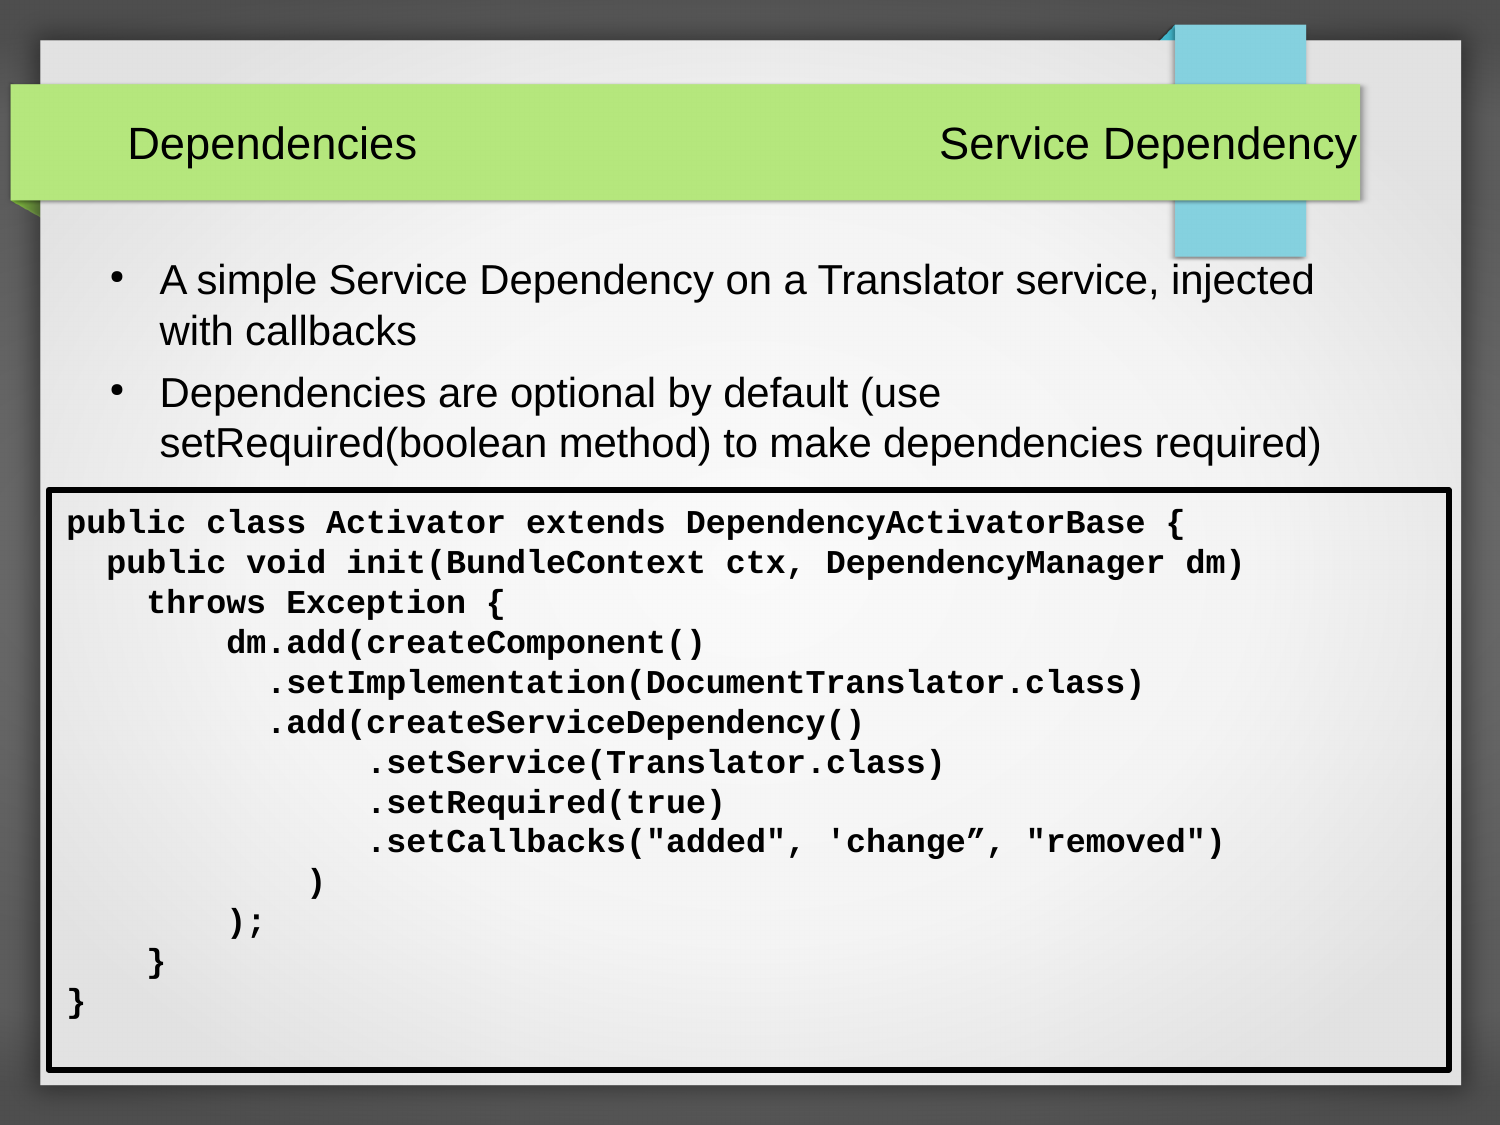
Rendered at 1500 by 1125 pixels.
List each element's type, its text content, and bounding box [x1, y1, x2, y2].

list A simple Service Dependency on a Translator service, injected with callbacks Dependencies are optional by default (use setRequired(boolean method) to make dependencies required) [78, 245, 1354, 523]
title Dependencies Service Dependency [112, 42, 1388, 246]
text_box public class Activator extends DependencyActivatorBase { public void init(BundleContext ctx, DependencyManager dm) throws Exception { dm.add(createComponent() .setImplementation(DocumentTranslator.class) .add(createServiceDependency() .setService(Translator.class) .setRequired(true) .setCallbacks("added", 'change”, "removed") ) ); } } [48, 489, 1449, 1070]
picture [0, 0, 1500, 1125]
